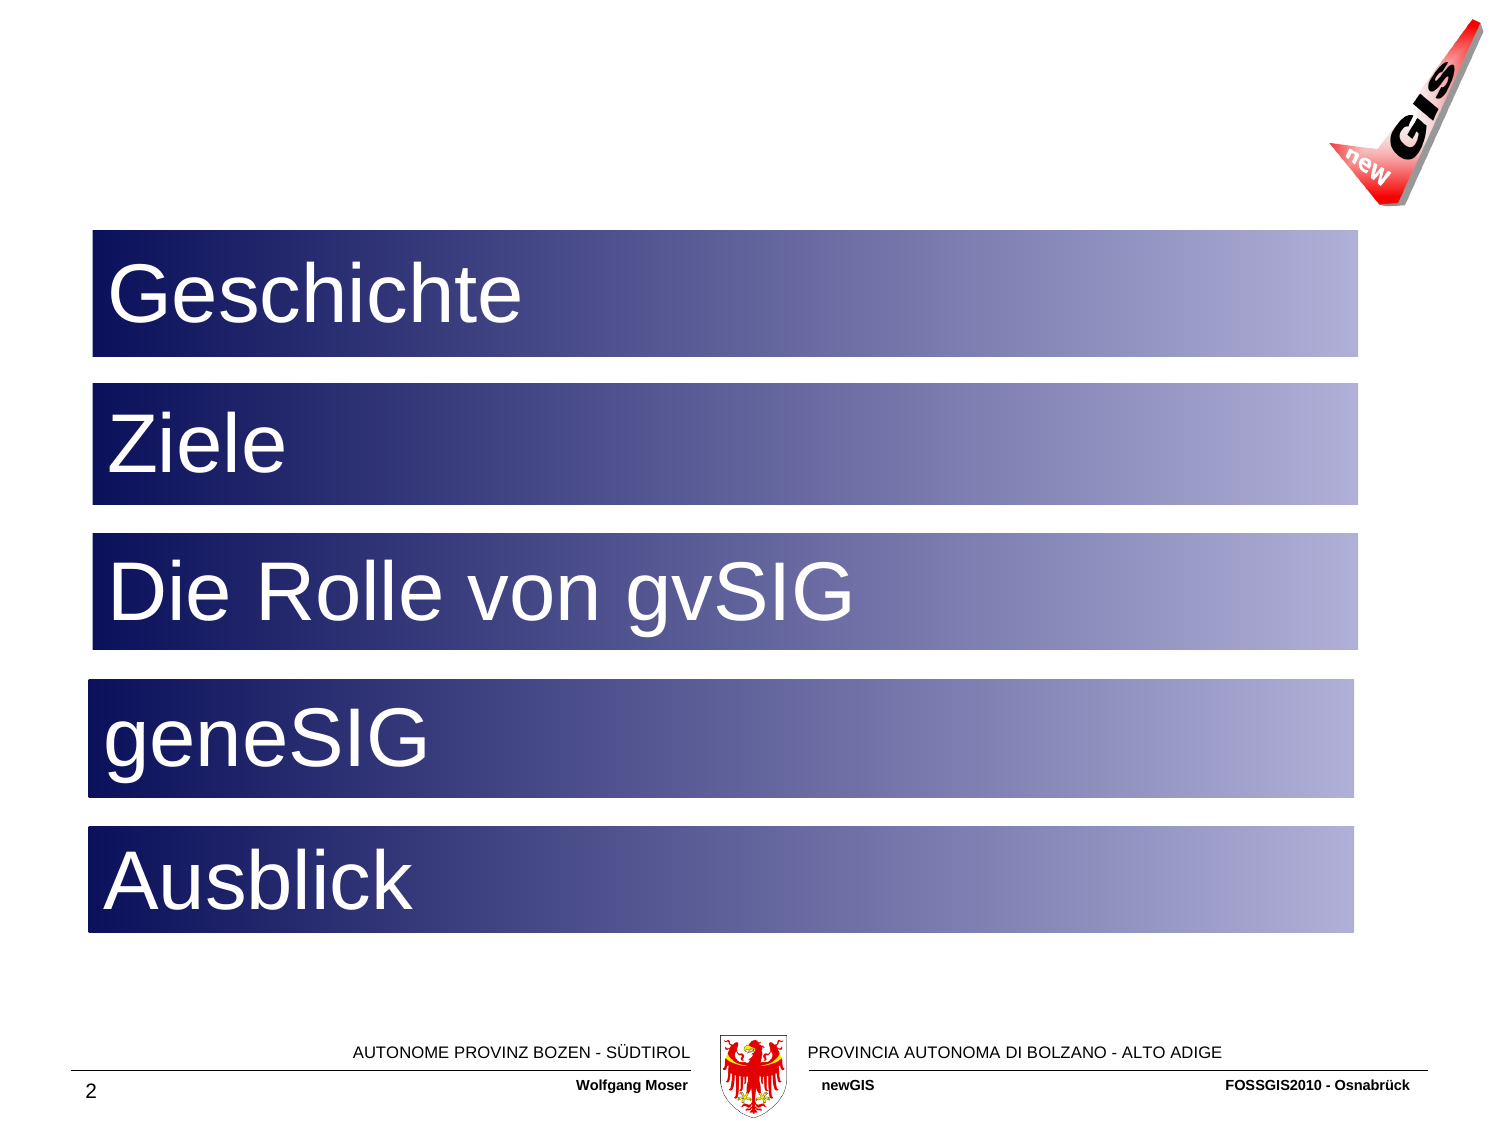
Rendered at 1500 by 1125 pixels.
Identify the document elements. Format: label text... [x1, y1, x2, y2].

text_box geneSIG [88, 679, 1355, 798]
text_box Geschichte [92, 230, 1359, 357]
text_box Die Rolle von gvSIG [92, 533, 1359, 650]
picture [1328, 18, 1485, 207]
text_box Ausblick [88, 826, 1355, 933]
picture [720, 1035, 787, 1118]
text_box Ziele [92, 383, 1359, 505]
